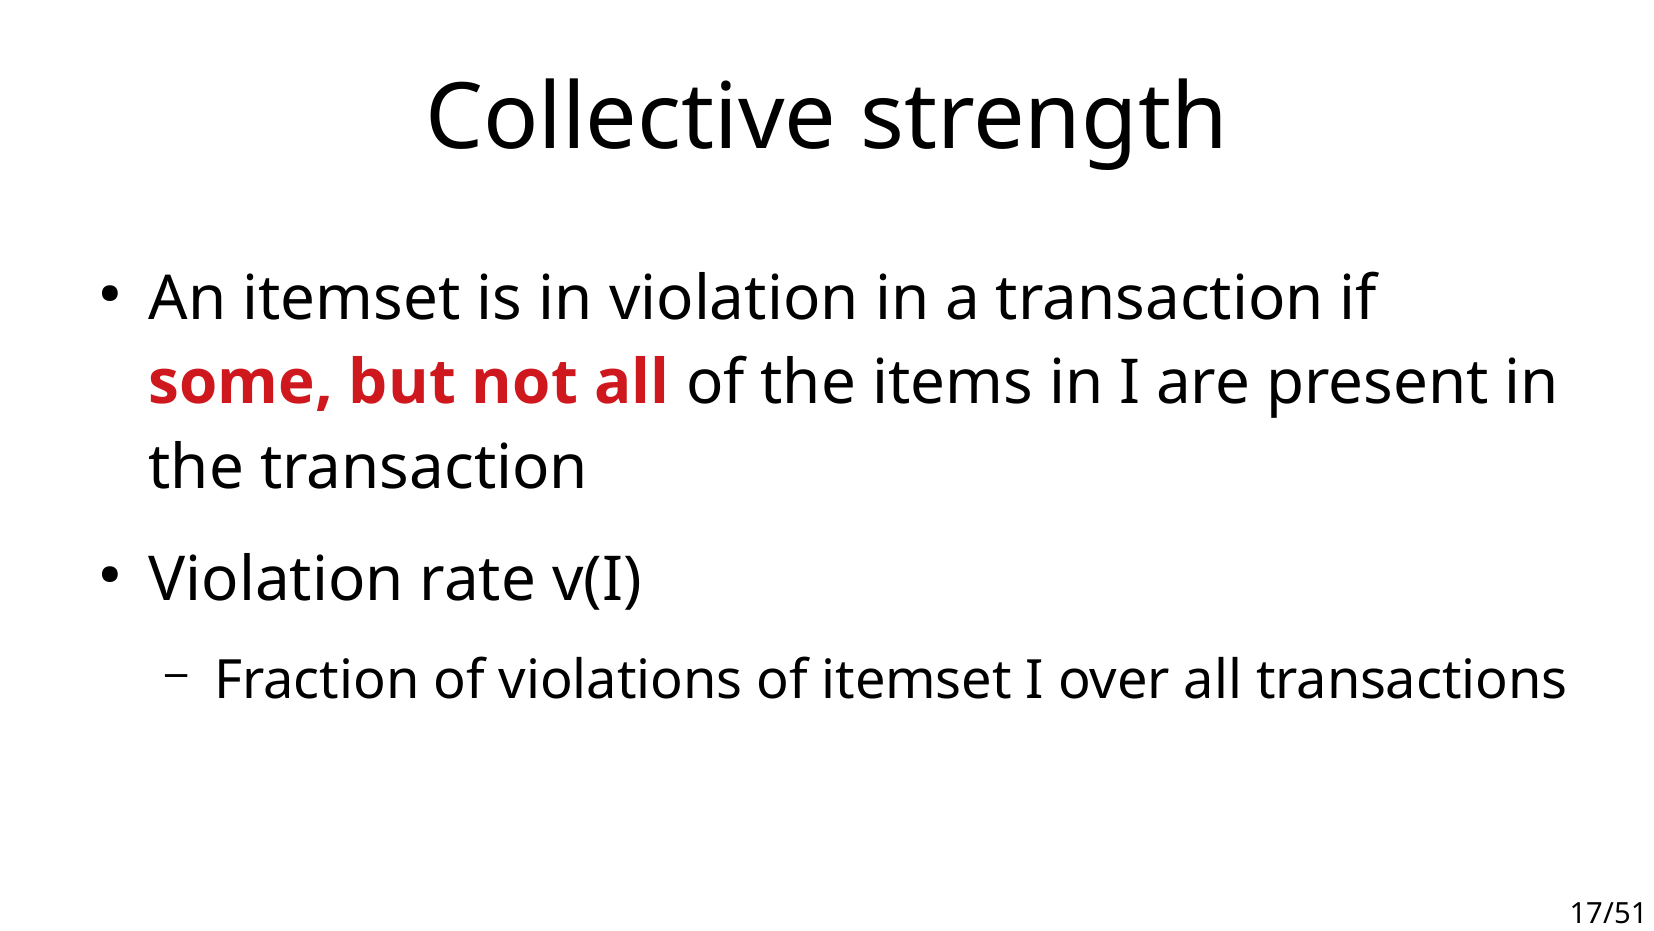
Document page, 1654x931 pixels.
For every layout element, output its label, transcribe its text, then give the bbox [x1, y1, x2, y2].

list An itemset is in violation in a transaction if some, but not all of the items in I are present in the transaction Violation rate v(I) Fraction of violations of itemset I over all transactions [82, 253, 1571, 793]
title Collective strength [82, 1, 1571, 226]
